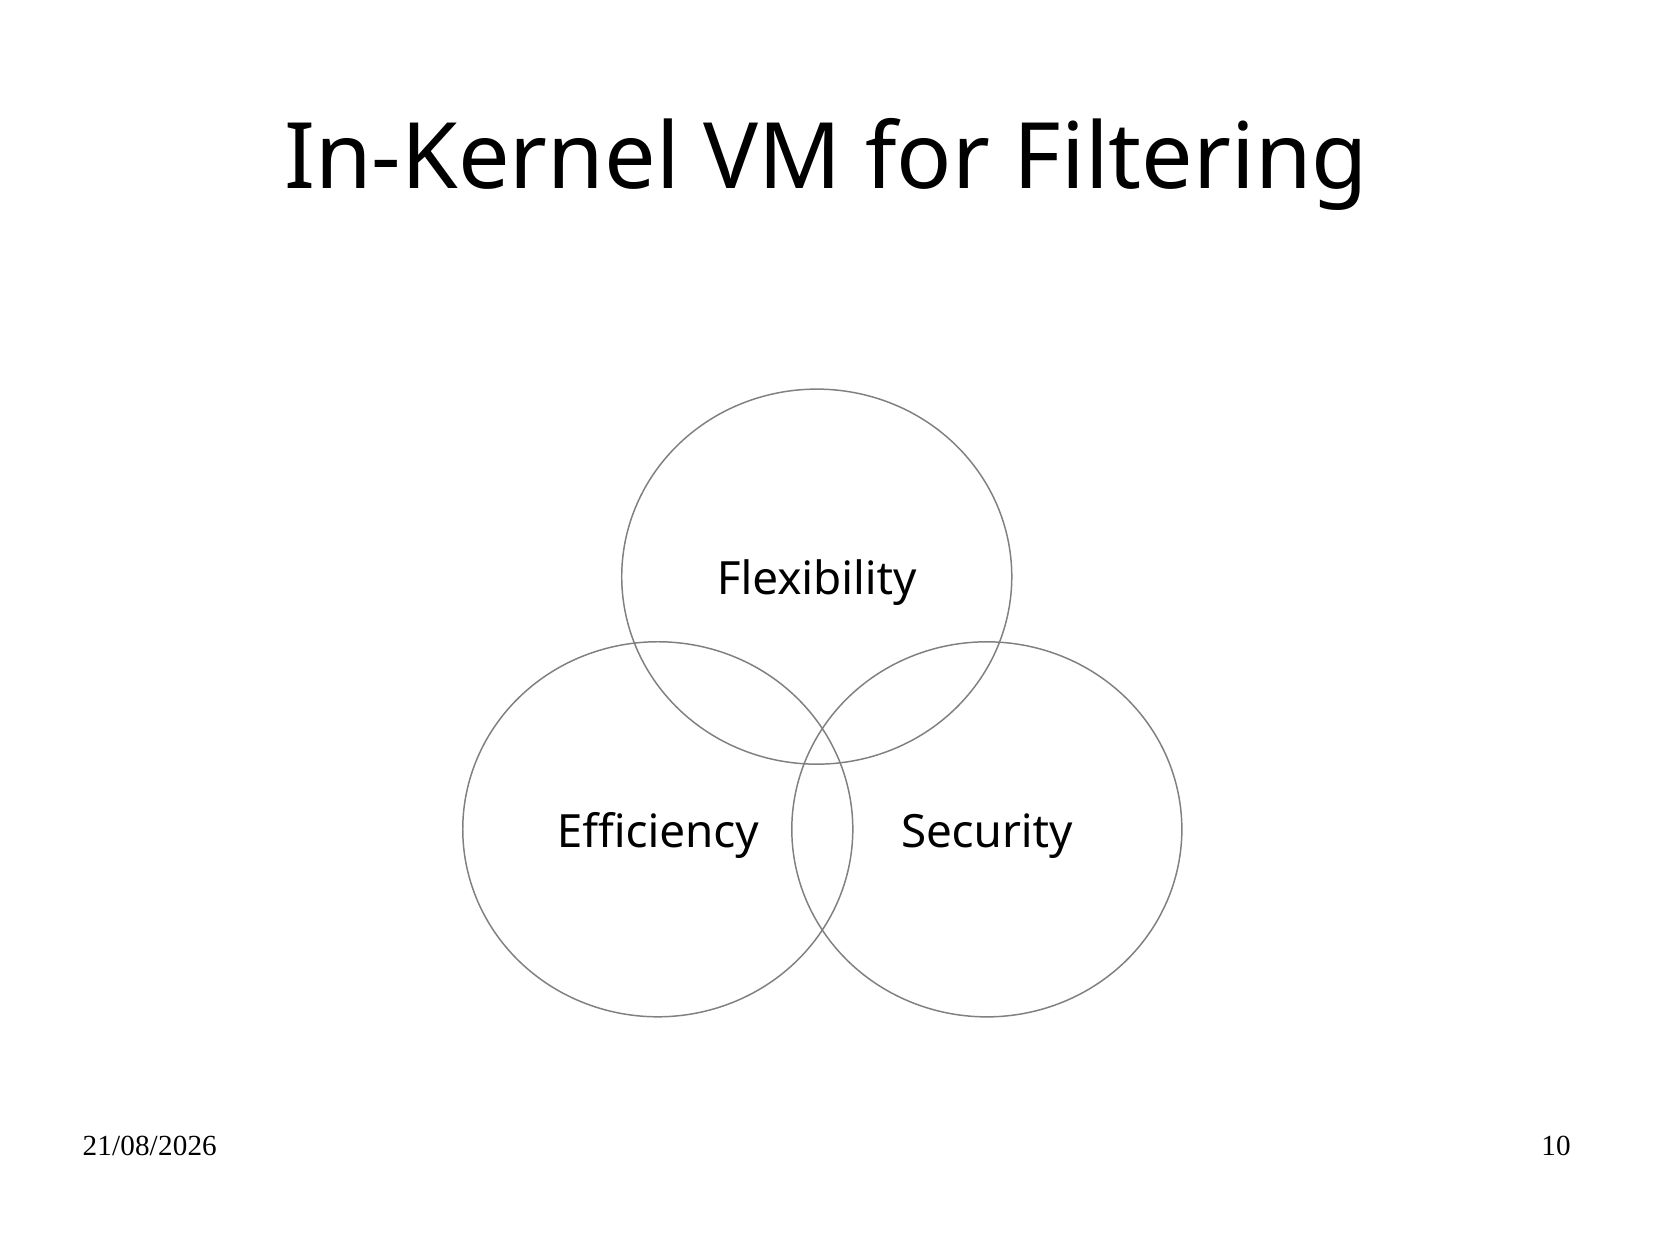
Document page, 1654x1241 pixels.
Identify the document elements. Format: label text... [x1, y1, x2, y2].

text_box Security [791, 641, 1182, 1017]
title In-Kernel VM for Filtering [82, 49, 1571, 257]
text_box Flexibility [621, 389, 1012, 727]
text_box Efficiency [462, 641, 822, 1017]
